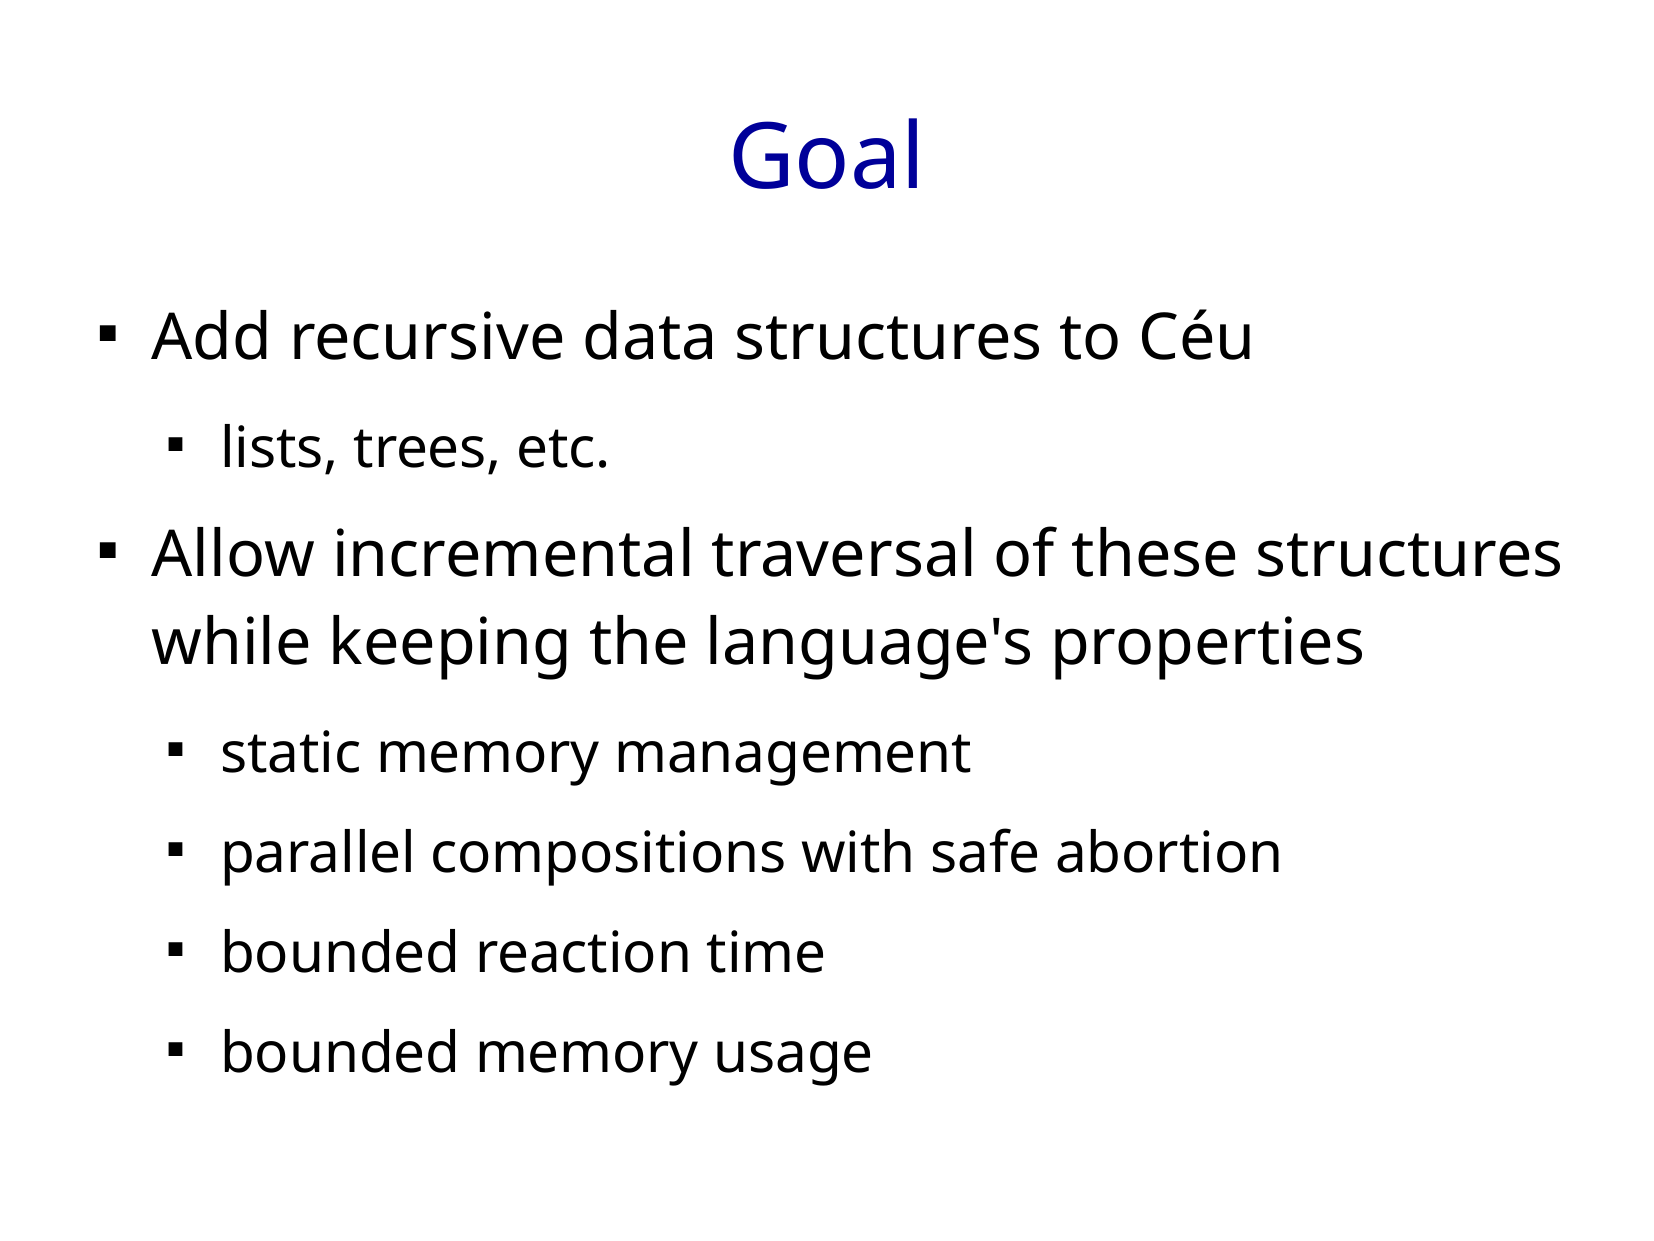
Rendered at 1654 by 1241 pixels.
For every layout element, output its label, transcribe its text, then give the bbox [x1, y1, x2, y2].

title Goal [82, 49, 1571, 257]
list Add recursive data structures to Céu lists, trees, etc. Allow incremental traversal of these structures while keeping the language's properties static memory management parallel compositions with safe abortion bounded reaction time bounded memory usage [82, 290, 1571, 1171]
